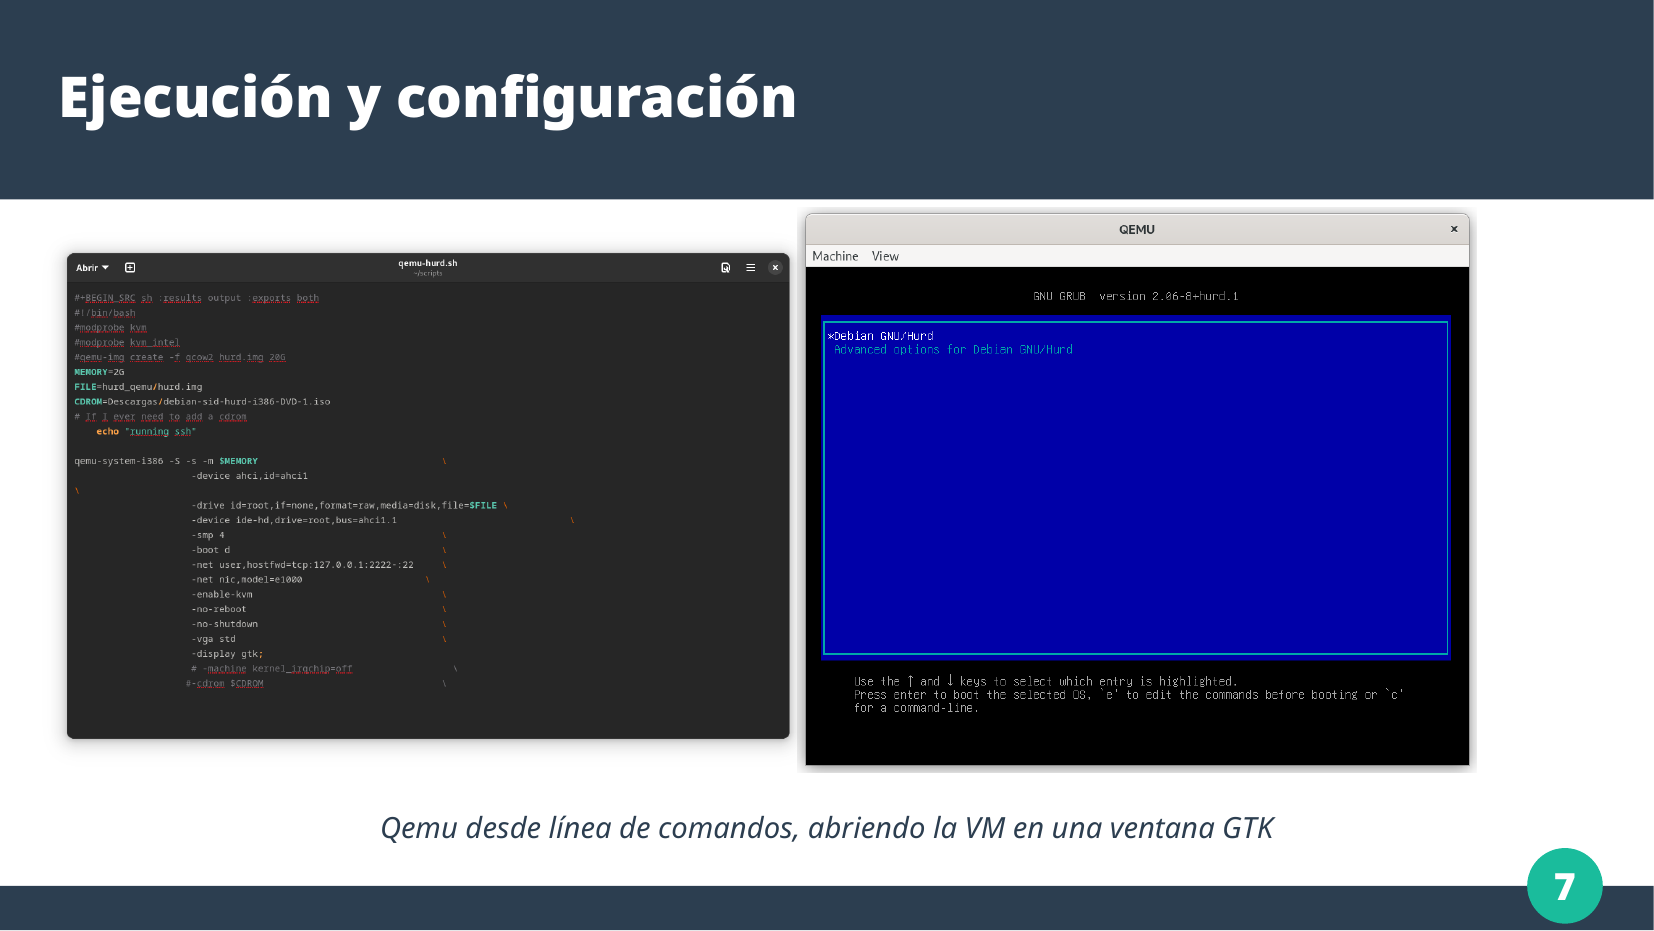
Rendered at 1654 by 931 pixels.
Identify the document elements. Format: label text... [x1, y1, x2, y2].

title Ejecución y configuración [59, 37, 1595, 155]
picture [29, 207, 1477, 780]
text_box Qemu desde línea de comandos, abriendo la VM en una ventana GTK [324, 797, 1329, 857]
